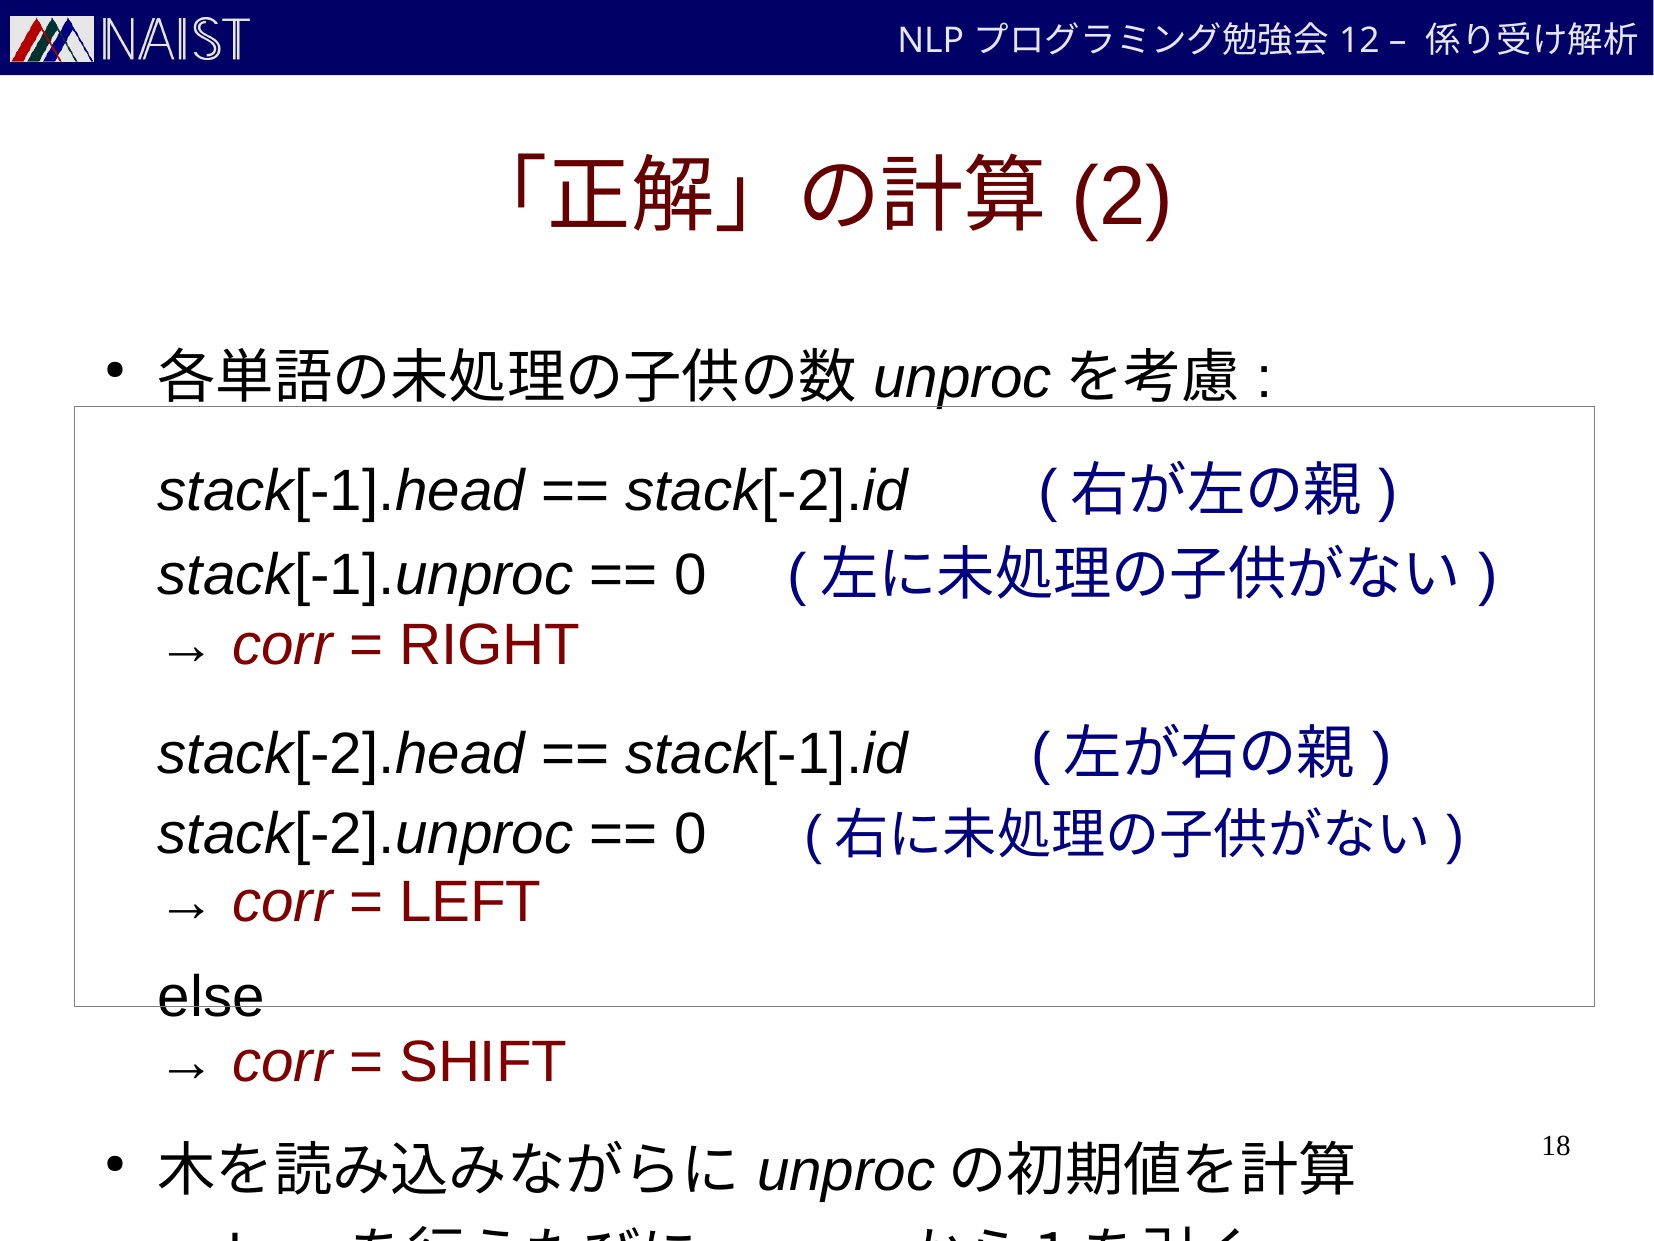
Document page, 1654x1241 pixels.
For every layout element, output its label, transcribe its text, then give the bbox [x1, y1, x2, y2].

picture [10, 16, 94, 62]
list 各単語の未処理の子供の数unprocを考慮: stack[-1].head == stack[-2].id (右が左の親) stack[-1].unproc == 0 (左に未処理の子供がない) → corr = RIGHT stack[-2].head == stack[-1].id (左が右の親) stack[-2].unproc == 0 (右に未処理の子供がない) → corr = LEFT else → corr = SHIFT 木を読み込みながらにunprocの初期値を計算 reduceを行うたびにunprocから１を引く corr == RIGHT → stack[-1].unproc -= 1 [86, 329, 1576, 406]
picture [102, 17, 251, 60]
title 「正解」の計算(2) [75, 92, 1564, 285]
list 各単語の未処理の子供の数unprocを考慮: stack[-1].head == stack[-2].id (右が左の親) stack[-1].unproc == 0 (左に未処理の子供がない) → corr = RIGHT stack[-2].head == stack[-1].id (左が右の親) stack[-2].unproc == 0 (右に未処理の子供がない) → corr = LEFT else → corr = SHIFT 木を読み込みながらにunprocの初期値を計算 reduceを行うたびにunprocから１を引く corr == RIGHT → stack[-1].unproc -= 1 [86, 407, 1576, 1006]
list 各単語の未処理の子供の数unprocを考慮: stack[-1].head == stack[-2].id (右が左の親) stack[-1].unproc == 0 (左に未処理の子供がない) → corr = RIGHT stack[-2].head == stack[-1].id (左が右の親) stack[-2].unproc == 0 (右に未処理の子供がない) → corr = LEFT else → corr = SHIFT 木を読み込みながらにunprocの初期値を計算 reduceを行うたびにunprocから１を引く corr == RIGHT → stack[-1].unproc -= 1 [86, 1007, 1576, 1228]
